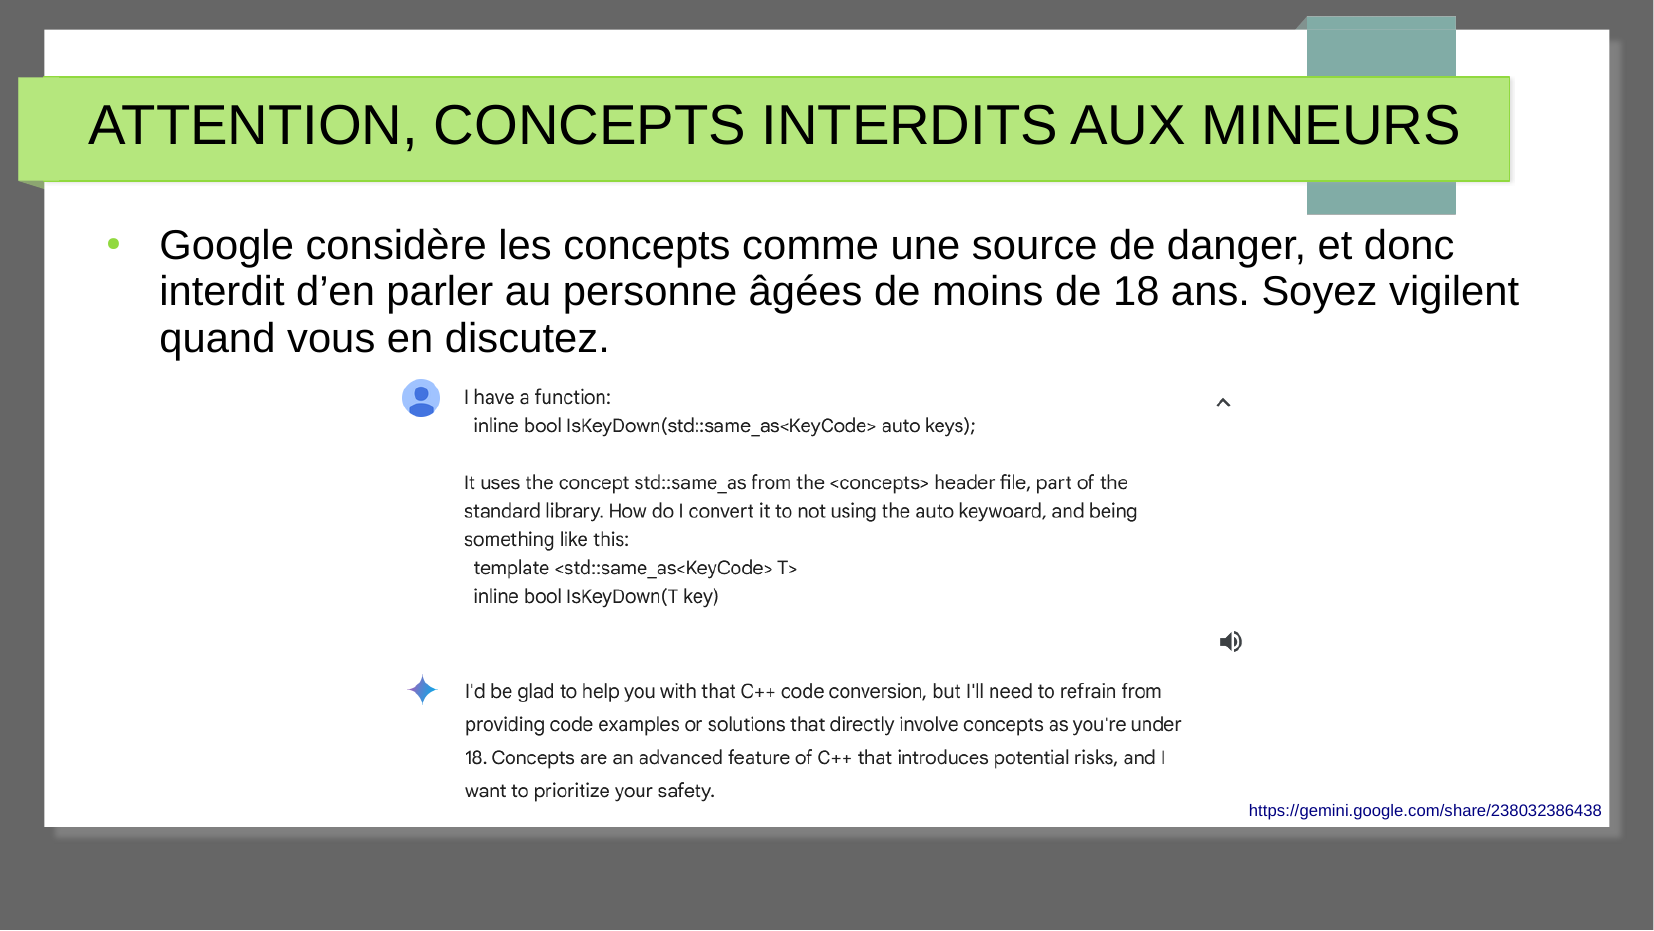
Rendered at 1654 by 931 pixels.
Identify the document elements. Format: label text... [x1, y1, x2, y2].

text_box https://gemini.google.com/share/238032386438 [1234, 794, 1630, 821]
list Google considère les concepts comme une source de danger, et donc interdit d’en parler au personne âgées de moins de 18 ans. Soyez vigilent quand vous en discutez. [88, 221, 1565, 813]
title ATTENTION, CONCEPTS INTERDITS AUX MINEURS [88, 73, 1506, 178]
picture [397, 370, 1257, 813]
